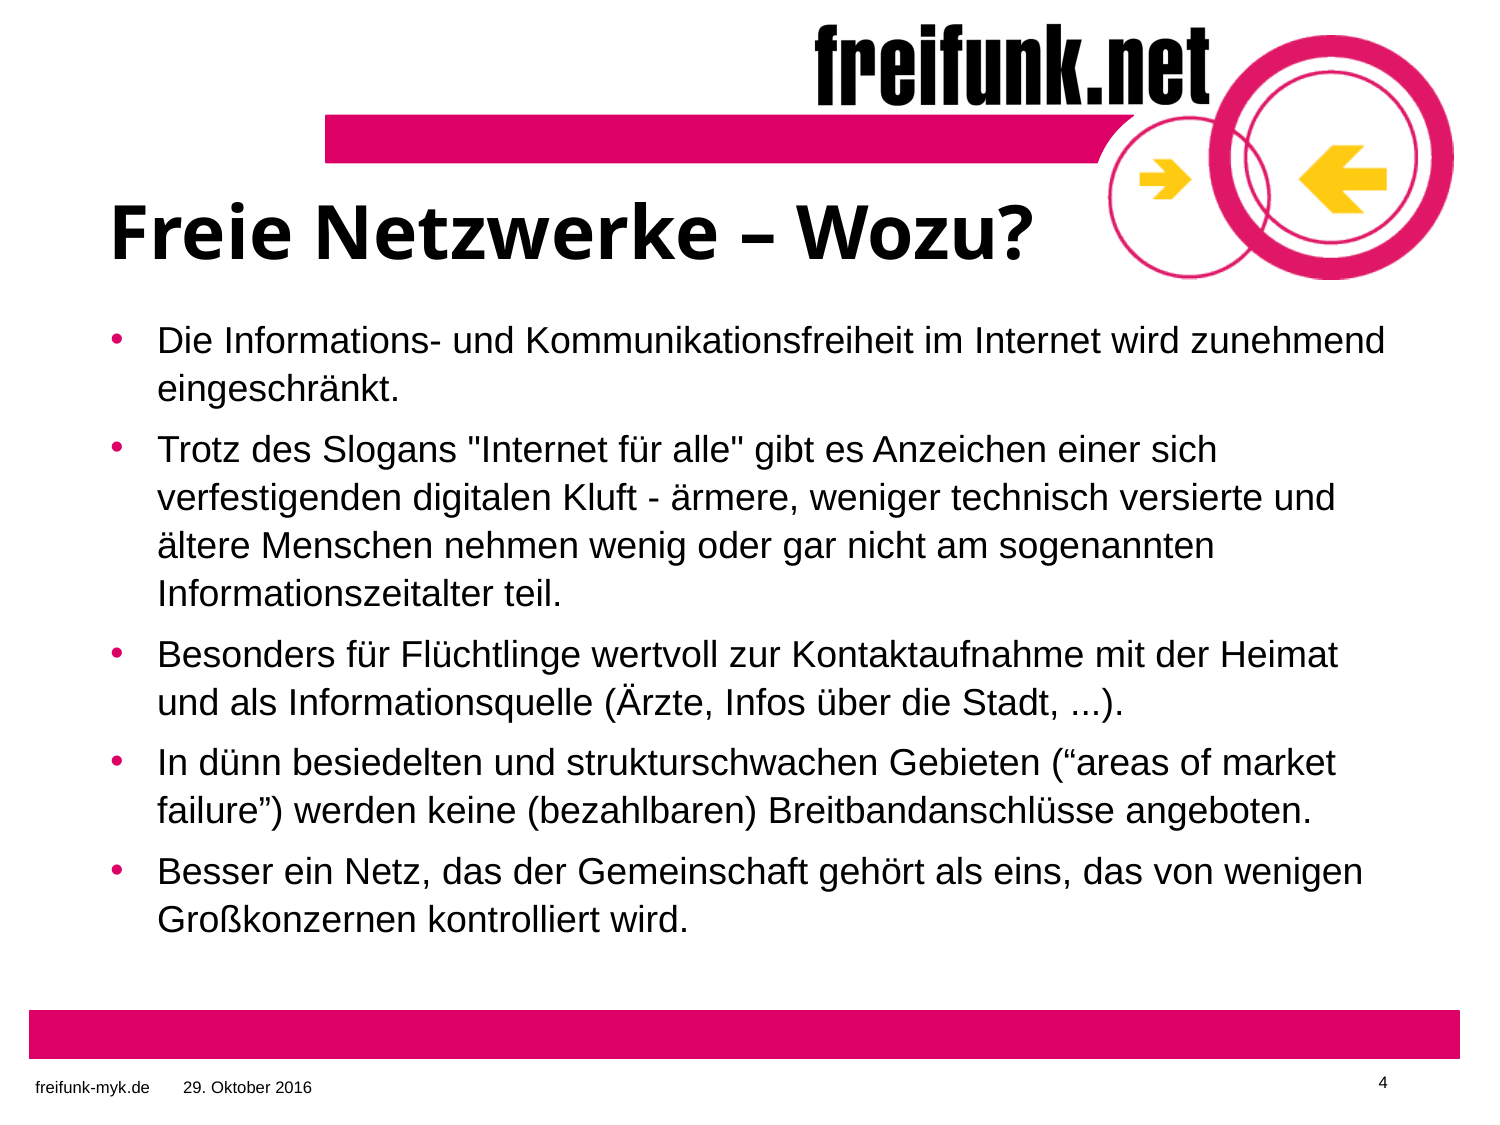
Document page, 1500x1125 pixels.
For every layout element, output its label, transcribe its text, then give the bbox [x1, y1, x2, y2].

list Die Informations- und Kommunikationsfreiheit im Internet wird zunehmend eingeschränkt. Trotz des Slogans "Internet für alle" gibt es Anzeichen einer sich verfestigenden digitalen Kluft - ärmere, weniger technisch versierte und ältere Menschen nehmen wenig oder gar nicht am sogenannten Informationszeitalter teil. Besonders für Flüchtlinge wertvoll zur Kontaktaufnahme mit der Heimat und als Informationsquelle (Ärzte, Infos über die Stadt, ...). In dünn besiedelten und strukturschwachen Gebieten (“areas of market failure”) werden keine (bezahlbaren) Breitbandanschlüsse angeboten. Besser ein Netz, das der Gemeinschaft gehört als eins, das von wenigen Großkonzernen kontrolliert wird. [110, 312, 1392, 1000]
picture [816, 24, 1454, 280]
title Freie Netzwerke – Wozu? [108, 158, 1255, 301]
